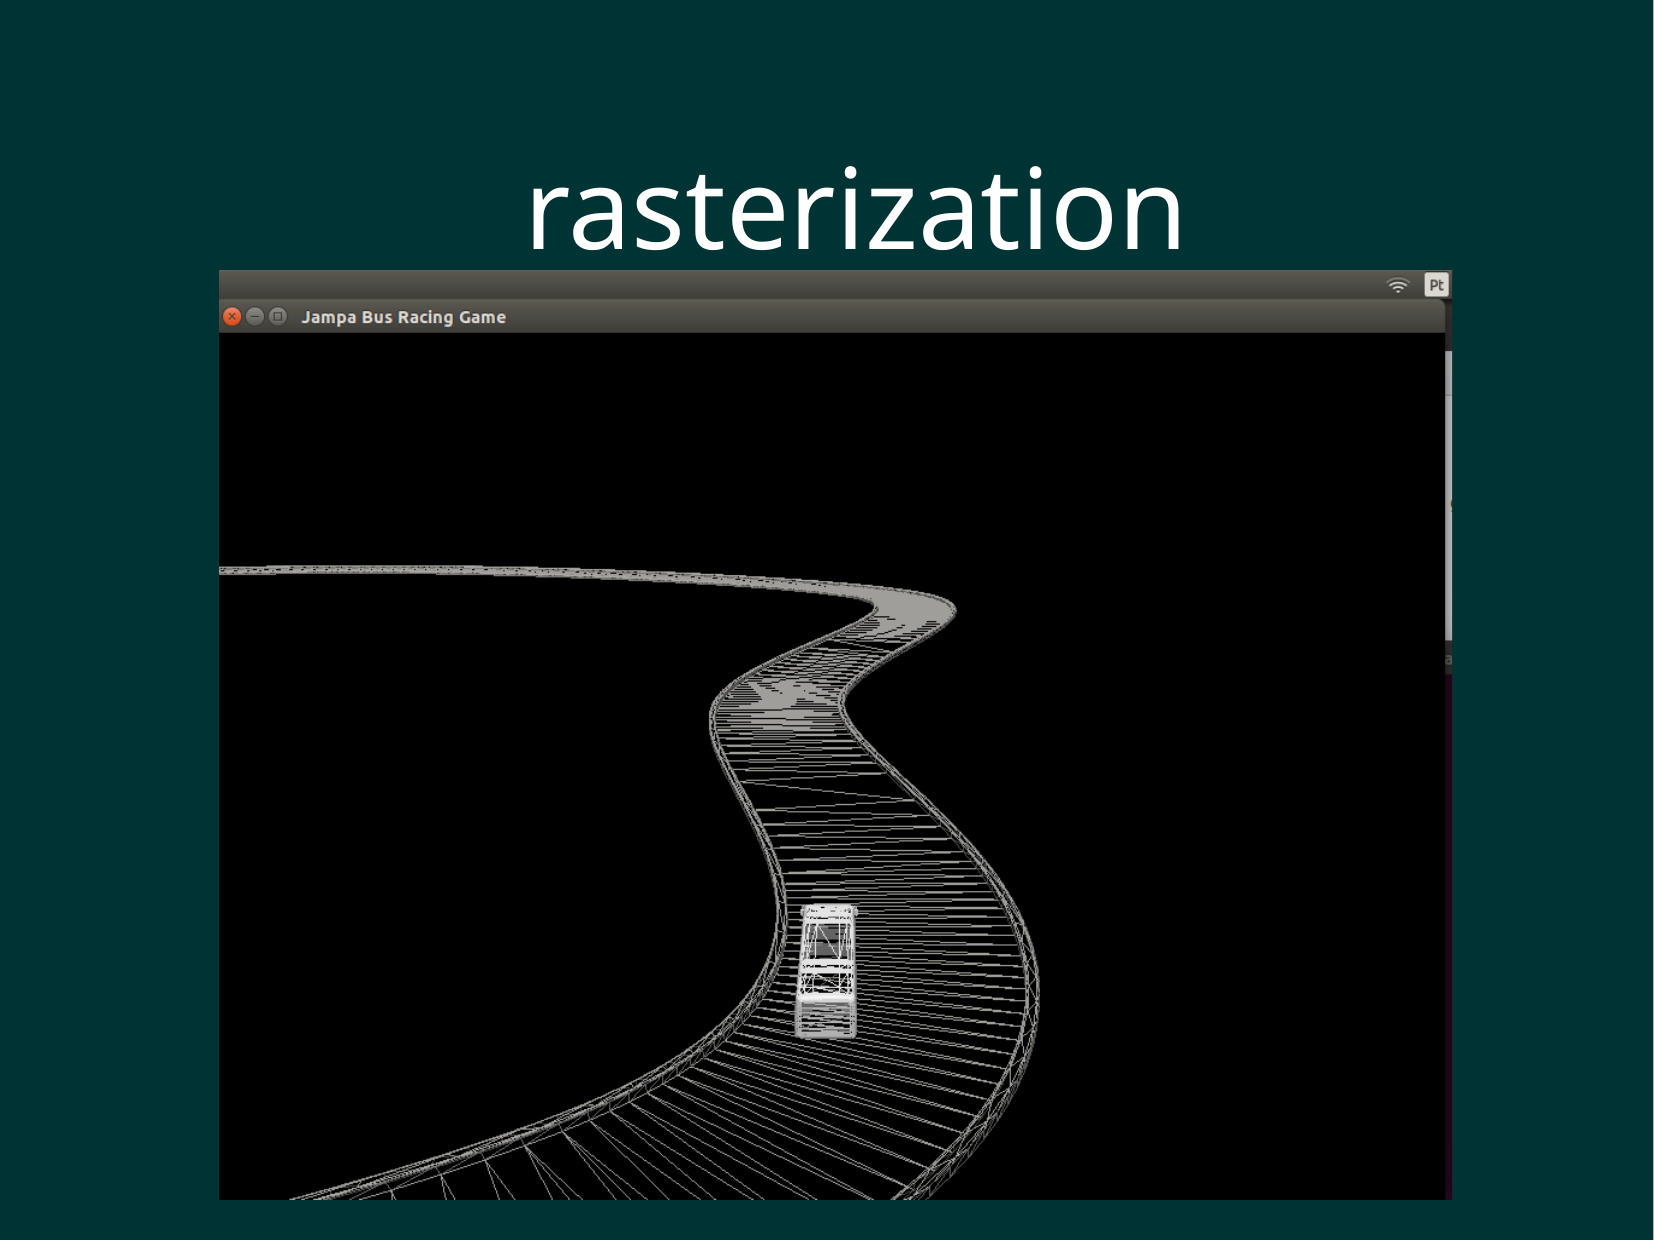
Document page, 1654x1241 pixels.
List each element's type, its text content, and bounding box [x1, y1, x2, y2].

text_box rasterization [510, 122, 1216, 270]
picture [219, 270, 1453, 1201]
